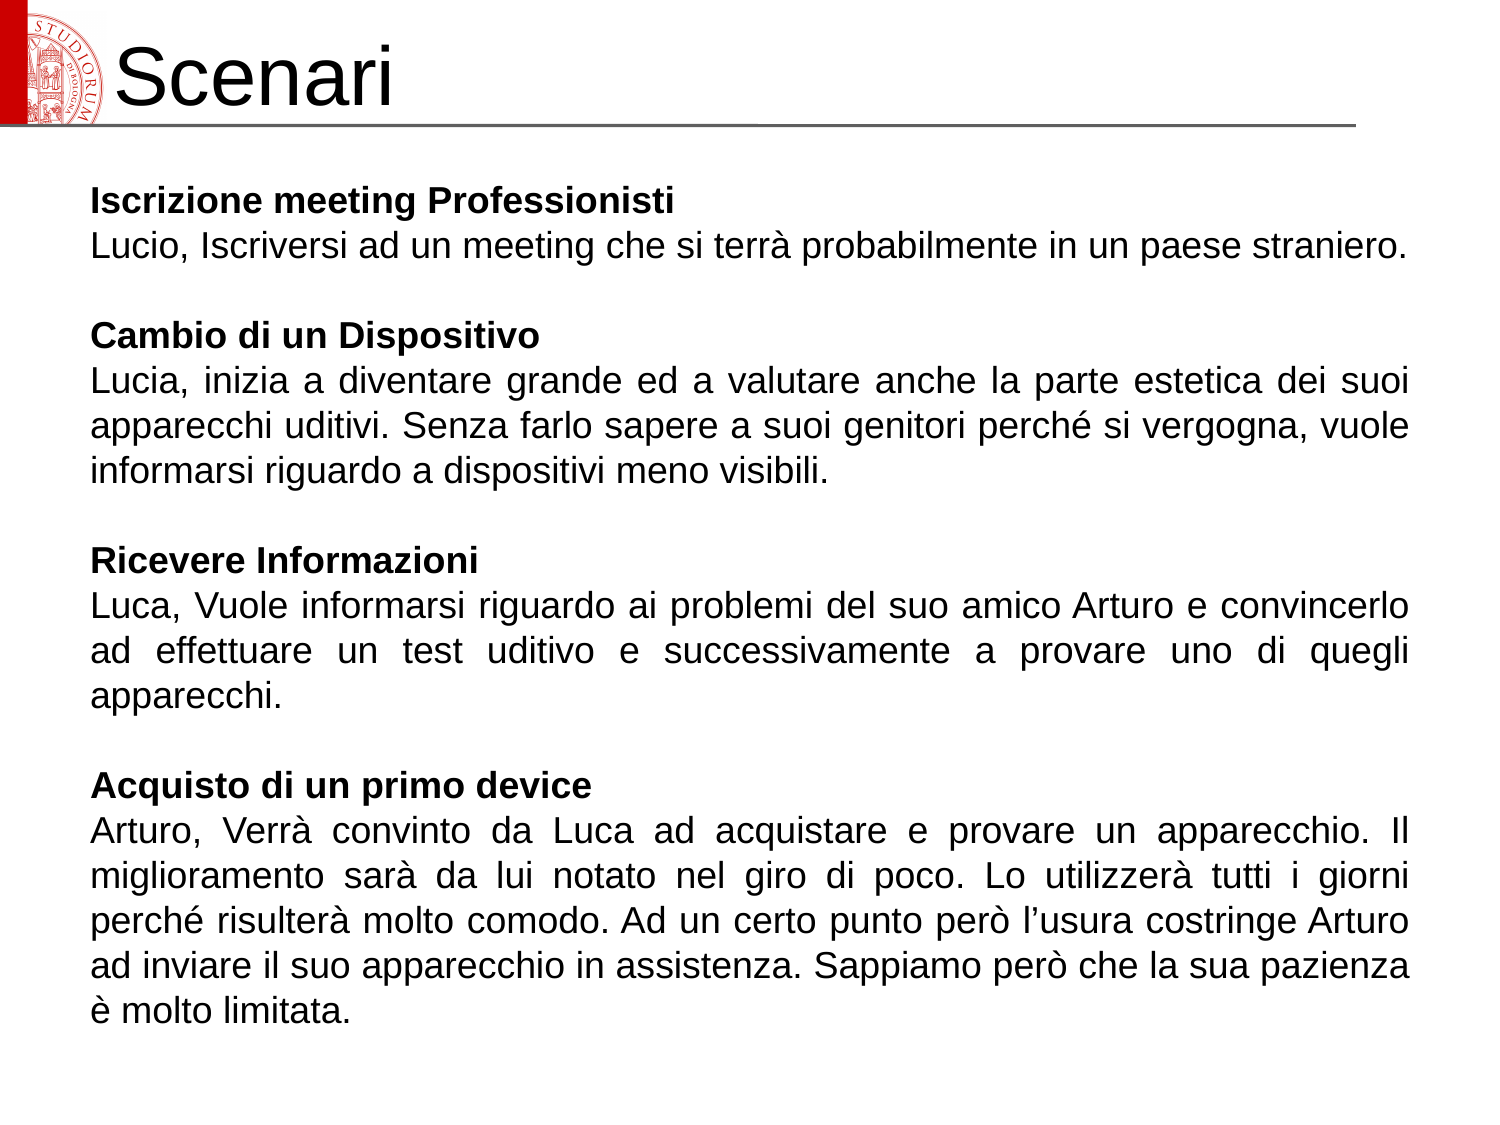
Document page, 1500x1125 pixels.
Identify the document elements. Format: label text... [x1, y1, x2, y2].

list Iscrizione meeting Professionisti Lucio, Iscriversi ad un meeting che si terrà probabilmente in un paese straniero. Cambio di un Dispositivo Lucia, inizia a diventare grande ed a valutare anche la parte estetica dei suoi apparecchi uditivi. Senza farlo sapere a suoi genitori perché si vergogna, vuole informarsi riguardo a dispositivi meno visibili. Ricevere Informazioni Luca, Vuole informarsi riguardo ai problemi del suo amico Arturo e convincerlo ad effettuare un test uditivo e successivamente a provare uno di quegli apparecchi. Acquisto di un primo device Arturo, Verrà convinto da Luca ad acquistare e provare un apparecchio. Il miglioramento sarà da lui notato nel giro di poco. Lo utilizzerà tutti i giorni perché risulterà molto comodo. Ad un certo punto però l’usura costringe Arturo ad inviare il suo apparecchio in assistenza. Sappiamo però che la sua pazienza è molto limitata. [75, 160, 1425, 1005]
title Scenari [75, 7, 1425, 114]
picture [28, 11, 107, 123]
